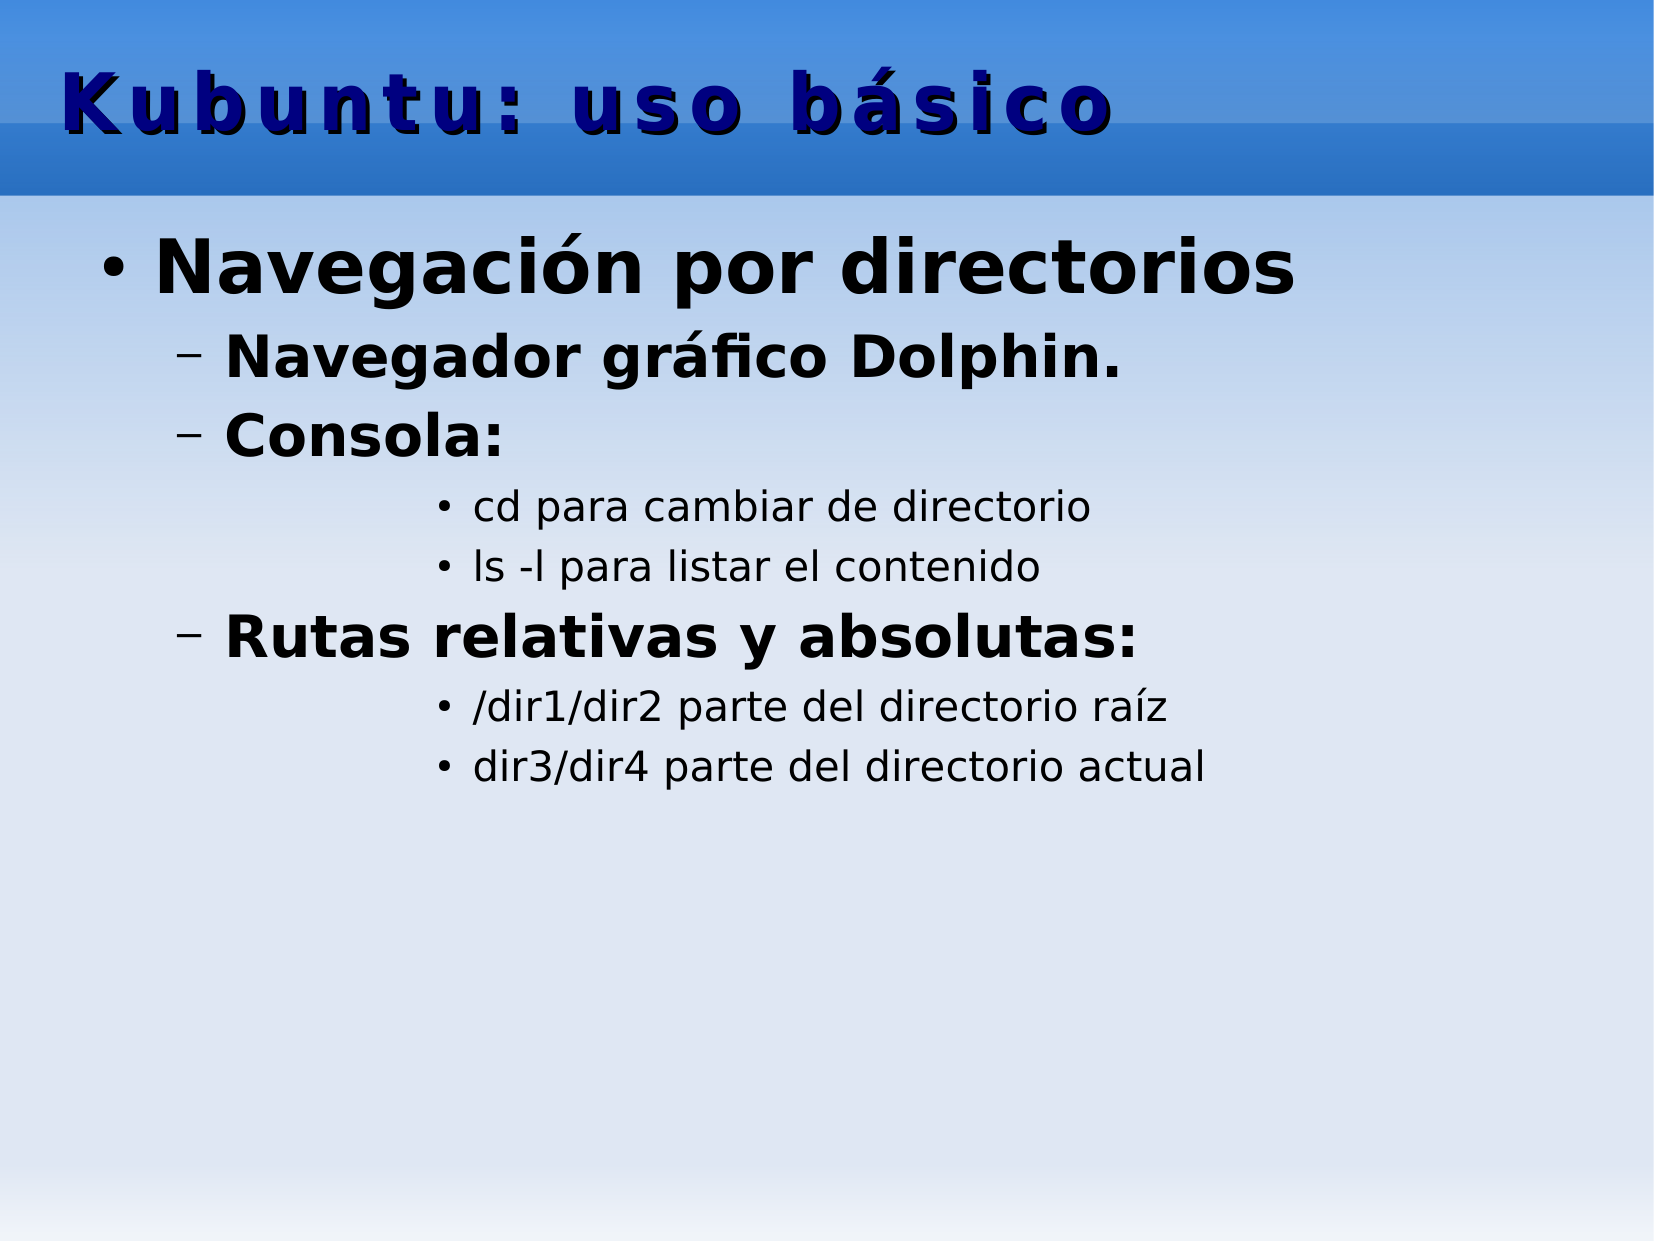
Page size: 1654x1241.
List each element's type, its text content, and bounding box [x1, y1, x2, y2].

list Navegación por directorios Navegador gráfico Dolphin. Consola: cd para cambiar de directorio ls -l para listar el contenido Rutas relativas y absolutas: /dir1/dir2 parte del directorio raíz dir3/dir4 parte del directorio actual [82, 224, 1625, 1083]
picture [0, 0, 1654, 1241]
title Kubuntu: uso básico [59, 36, 1654, 171]
